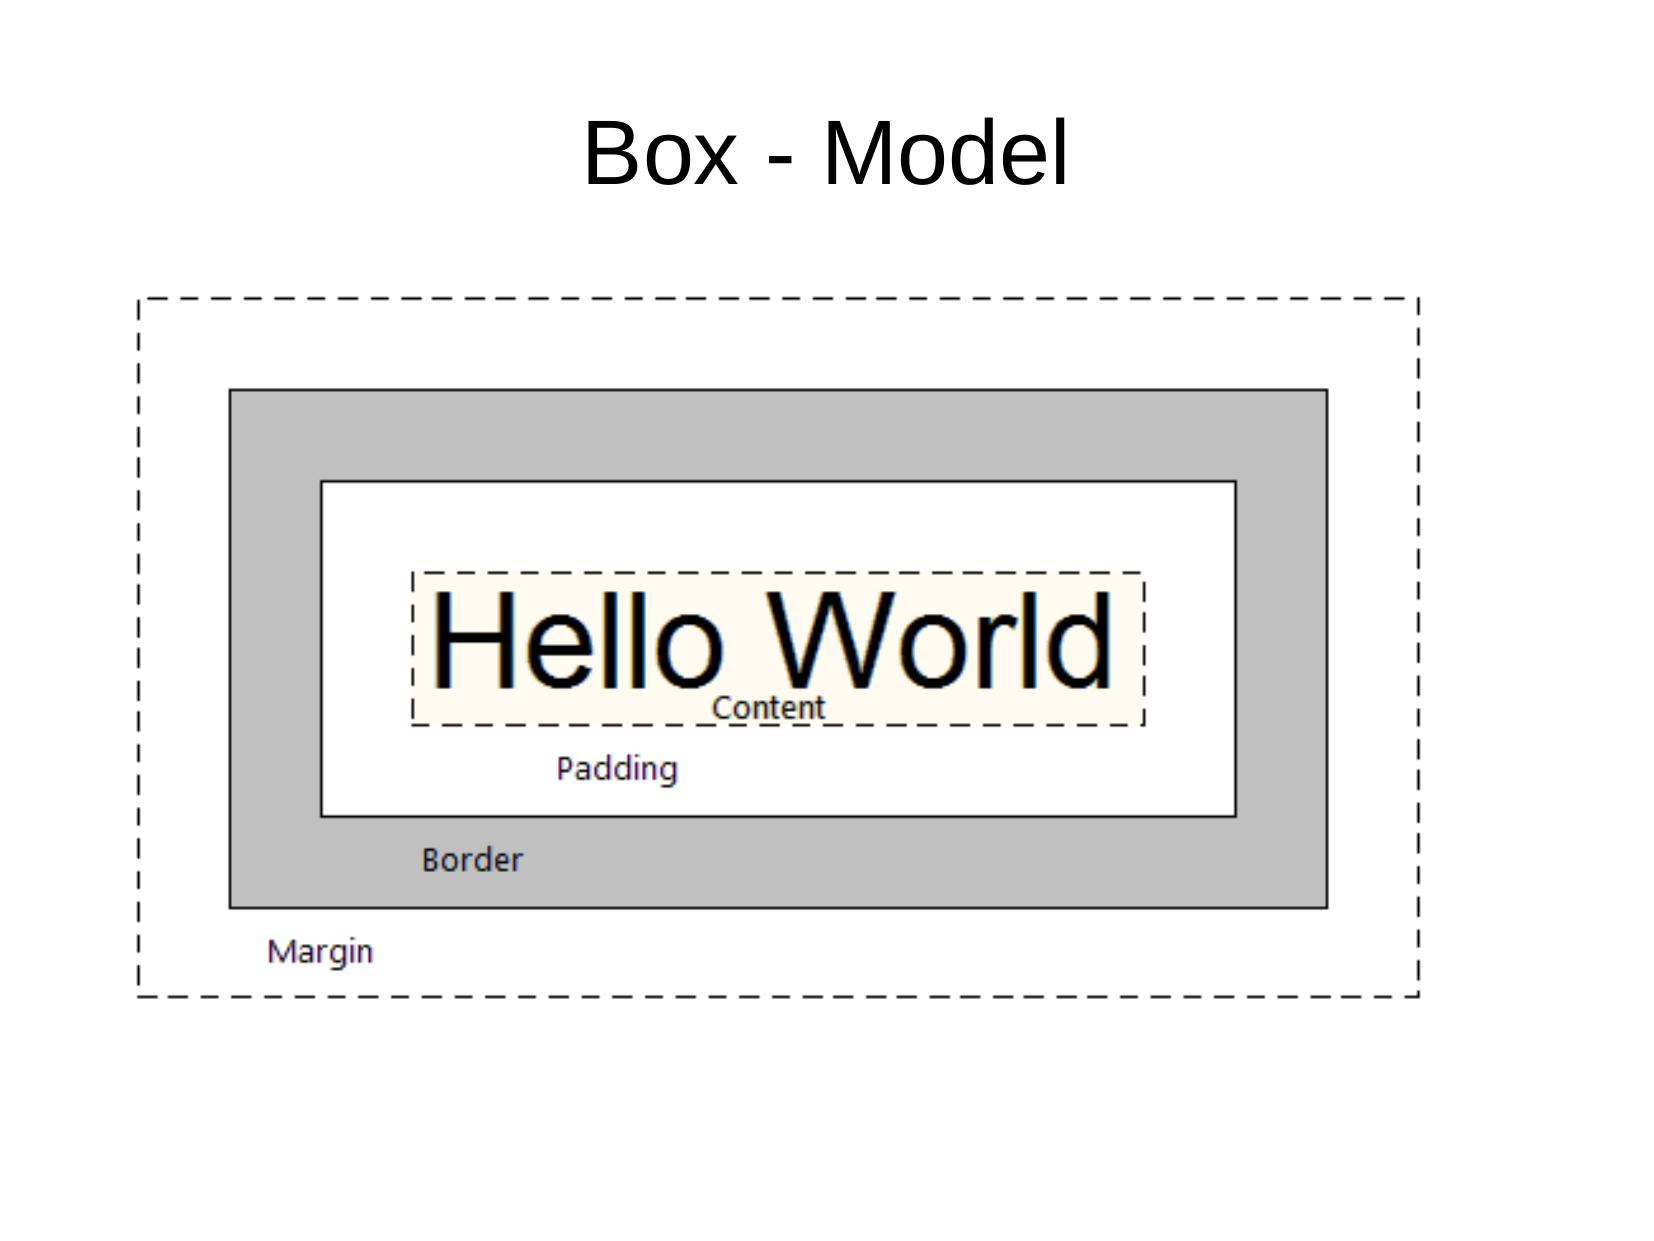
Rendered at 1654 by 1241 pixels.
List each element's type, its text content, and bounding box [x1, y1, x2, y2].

title Box - Model [82, 49, 1571, 257]
picture [72, 232, 1484, 1066]
